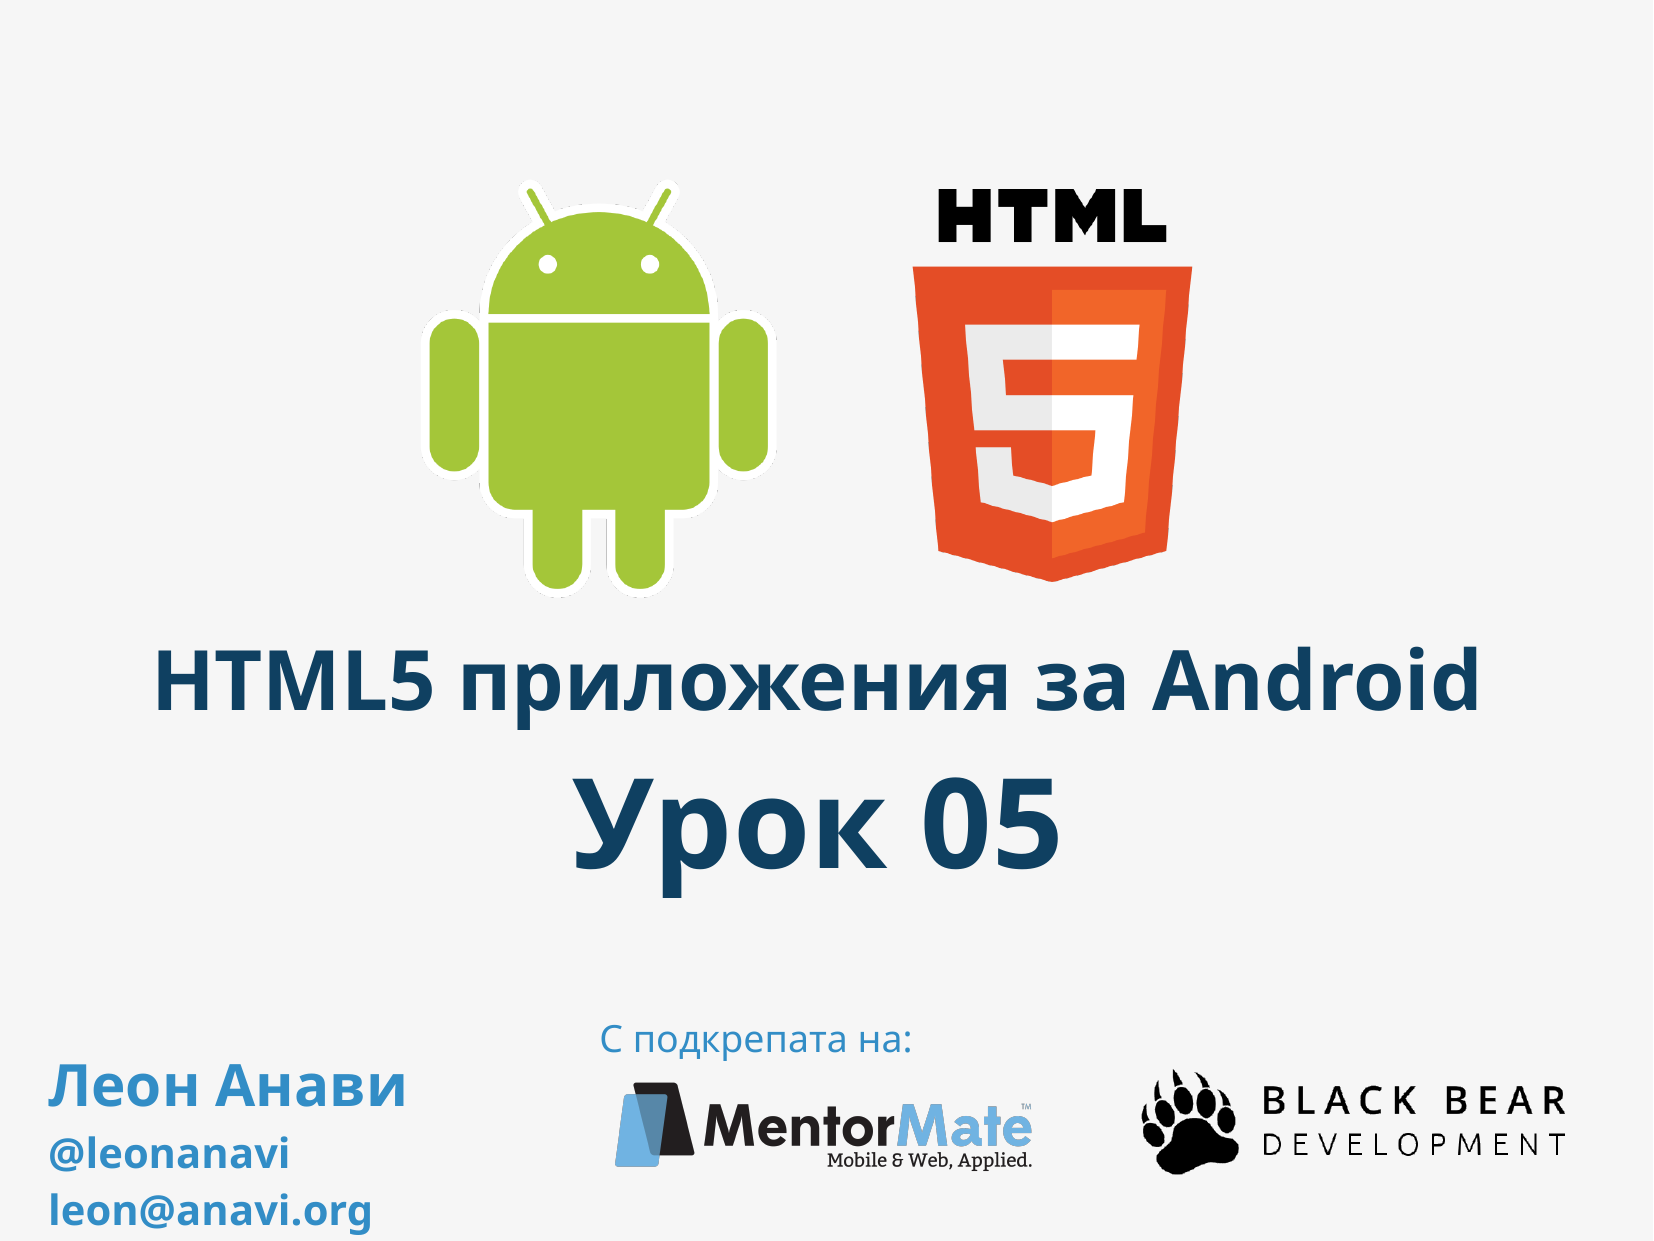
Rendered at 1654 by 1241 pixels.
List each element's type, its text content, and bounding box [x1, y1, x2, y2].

title HTML5 приложения за Android Урок 05 [105, 553, 1531, 973]
picture [420, 179, 777, 598]
text_box Леон Анави @leonanavi leon@anavi.org [33, 1037, 409, 1219]
text_box С подкрепата на: [584, 1005, 912, 1064]
picture [855, 189, 1249, 582]
picture [1121, 1042, 1585, 1201]
picture [610, 1077, 1036, 1176]
